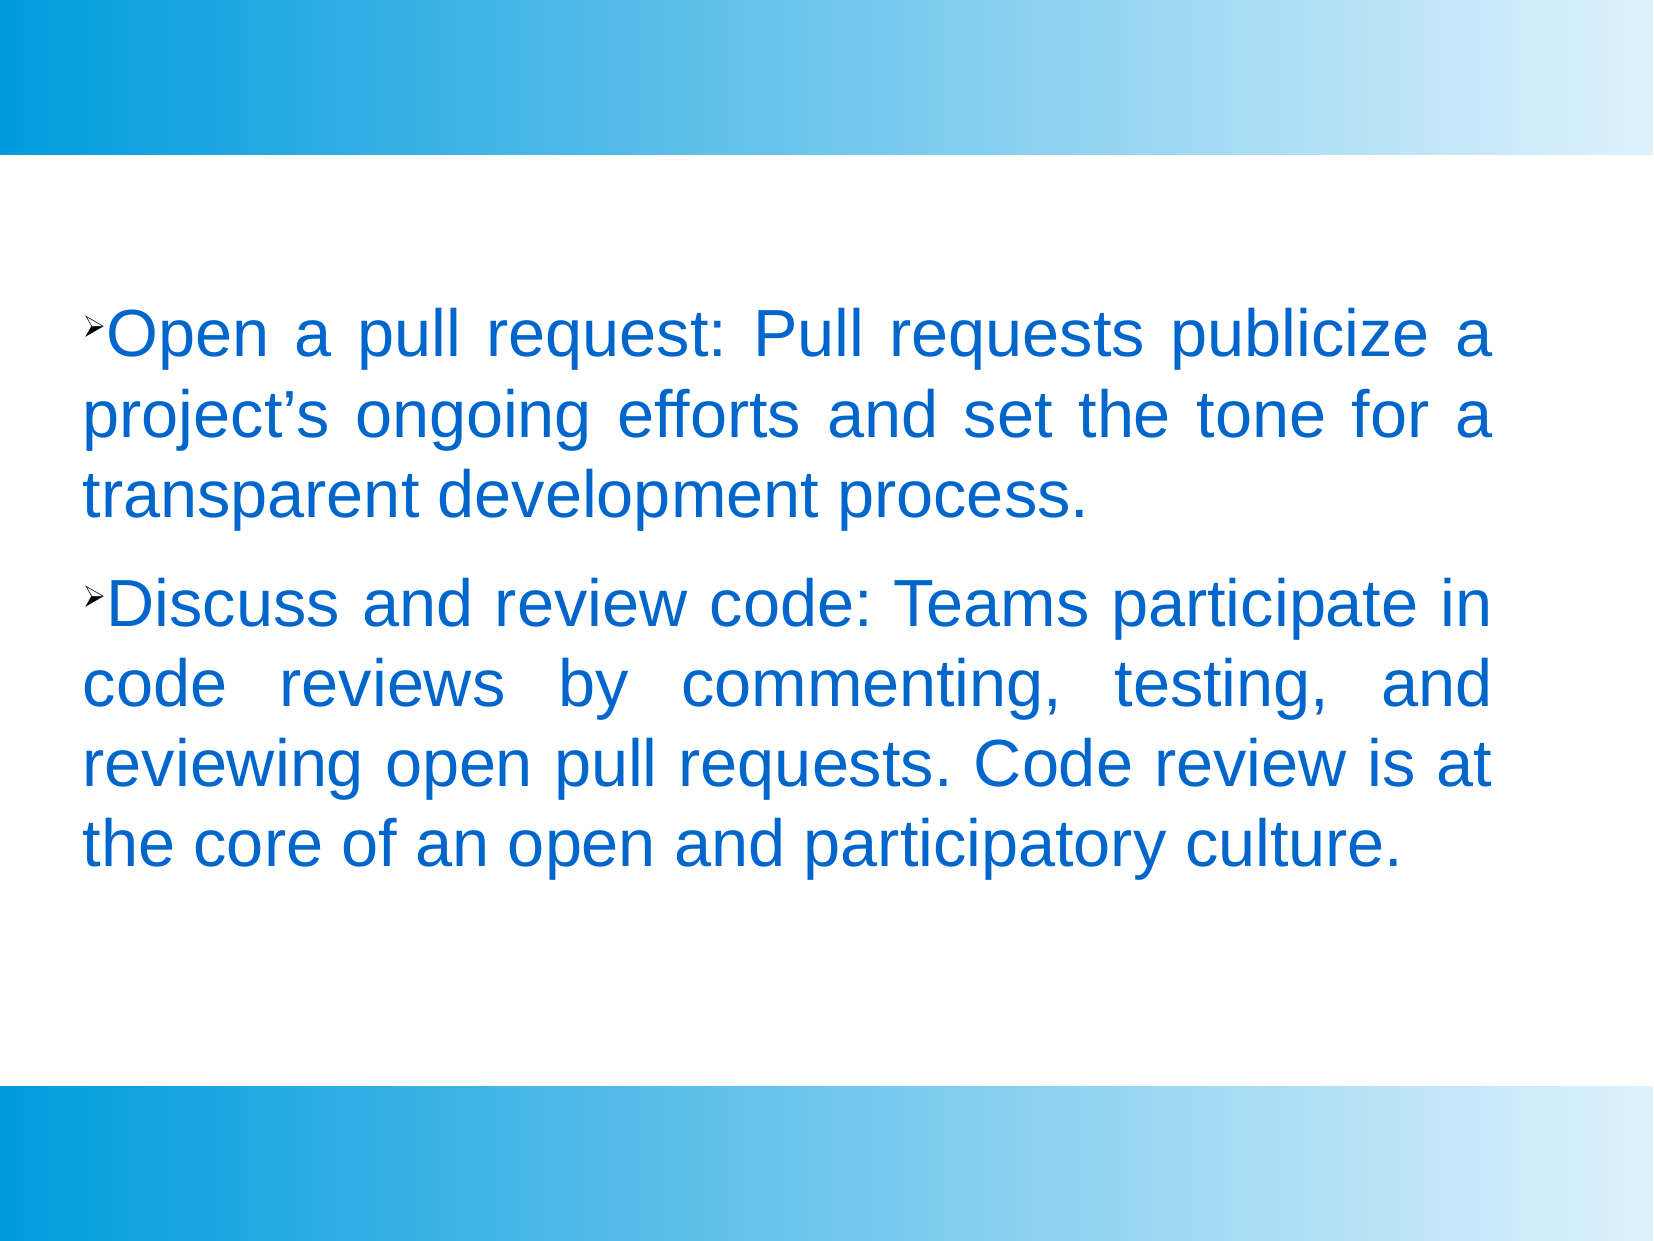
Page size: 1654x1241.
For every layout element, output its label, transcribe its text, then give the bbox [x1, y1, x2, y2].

list Open a pull request: Pull requests publicize a project’s ongoing efforts and set the tone for a transparent development process. Discuss and review code: Teams participate in code reviews by commenting, testing, and reviewing open pull requests. Code review is at the core of an open and participatory culture. [82, 290, 1571, 1010]
